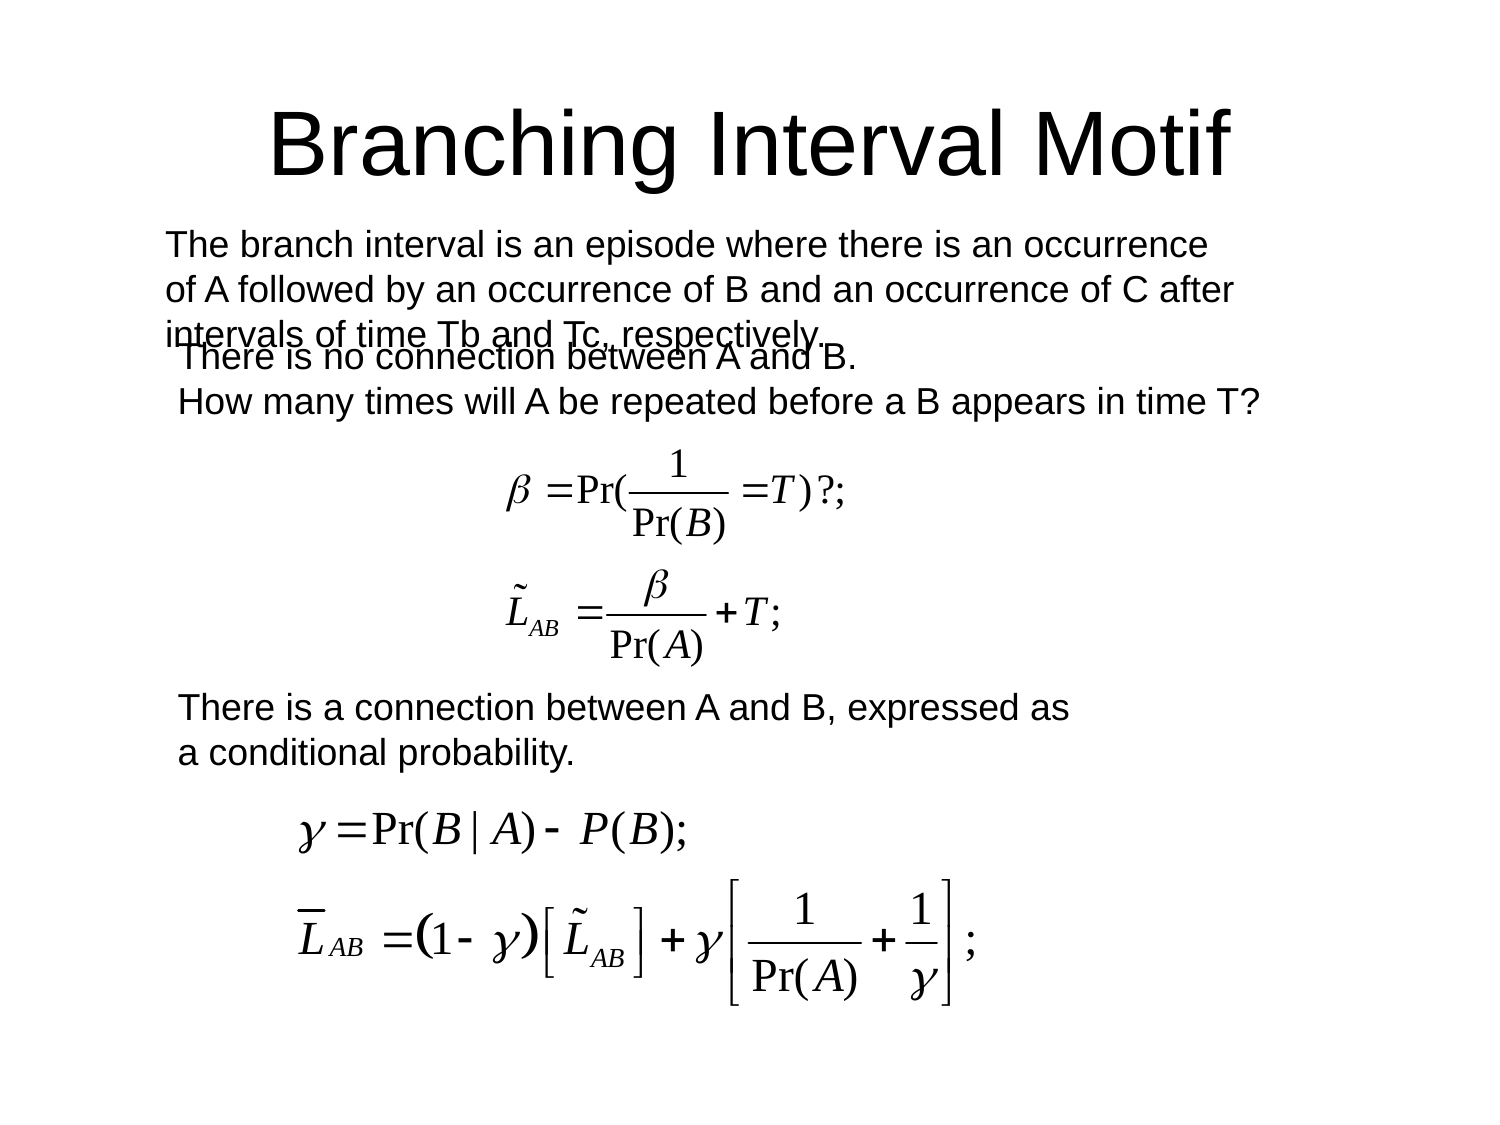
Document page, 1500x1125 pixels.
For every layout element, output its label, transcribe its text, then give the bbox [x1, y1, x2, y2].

text_box There is a connection between A and B, expressed as a conditional probability. [162, 675, 1088, 781]
chart [498, 437, 852, 675]
text_box Branching Interval Motif [75, 45, 1425, 233]
chart [290, 800, 985, 1078]
text_box There is no connection between A and B. How many times will A be repeated before a B appears in time T? [162, 324, 1275, 431]
text_box The branch interval is an episode where there is an occurrence of A followed by an occurrence of B and an occurrence of C after intervals of time Tb and Tc, respectively. [150, 212, 1266, 363]
